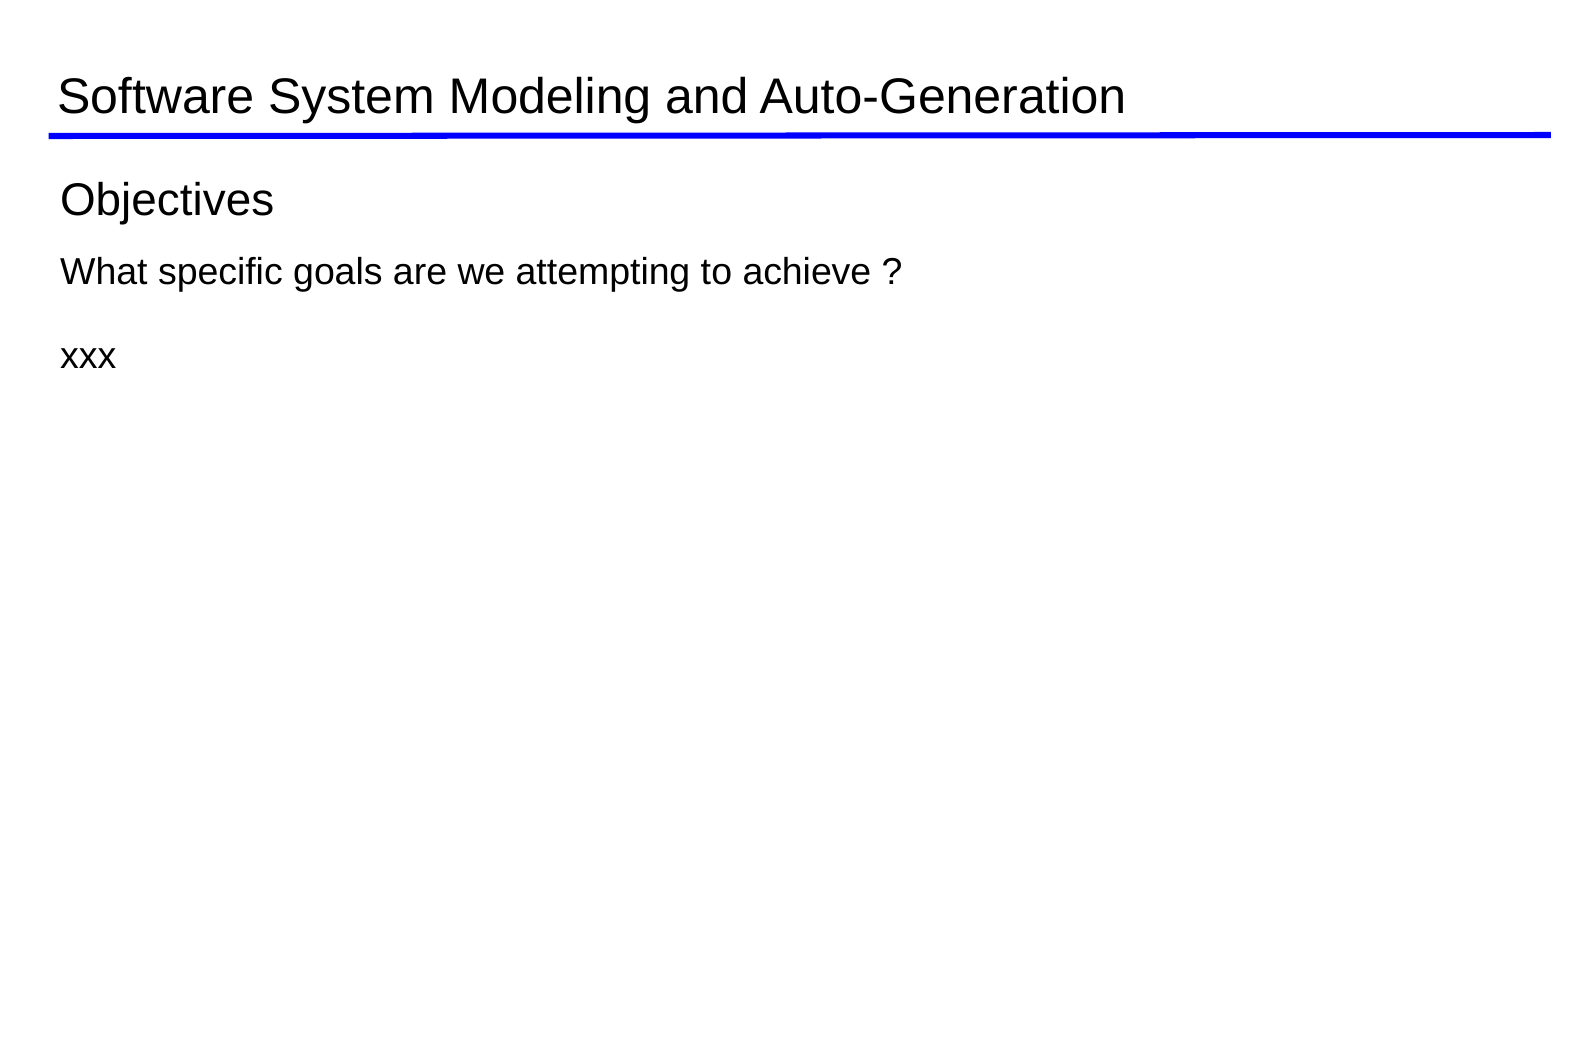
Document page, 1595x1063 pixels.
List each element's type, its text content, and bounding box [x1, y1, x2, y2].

text_box Software System Modeling and Auto-Generation [42, 60, 1142, 132]
text_box What specific goals are we attempting to achieve ? xxx [45, 243, 918, 385]
text_box Objectives [45, 166, 290, 233]
